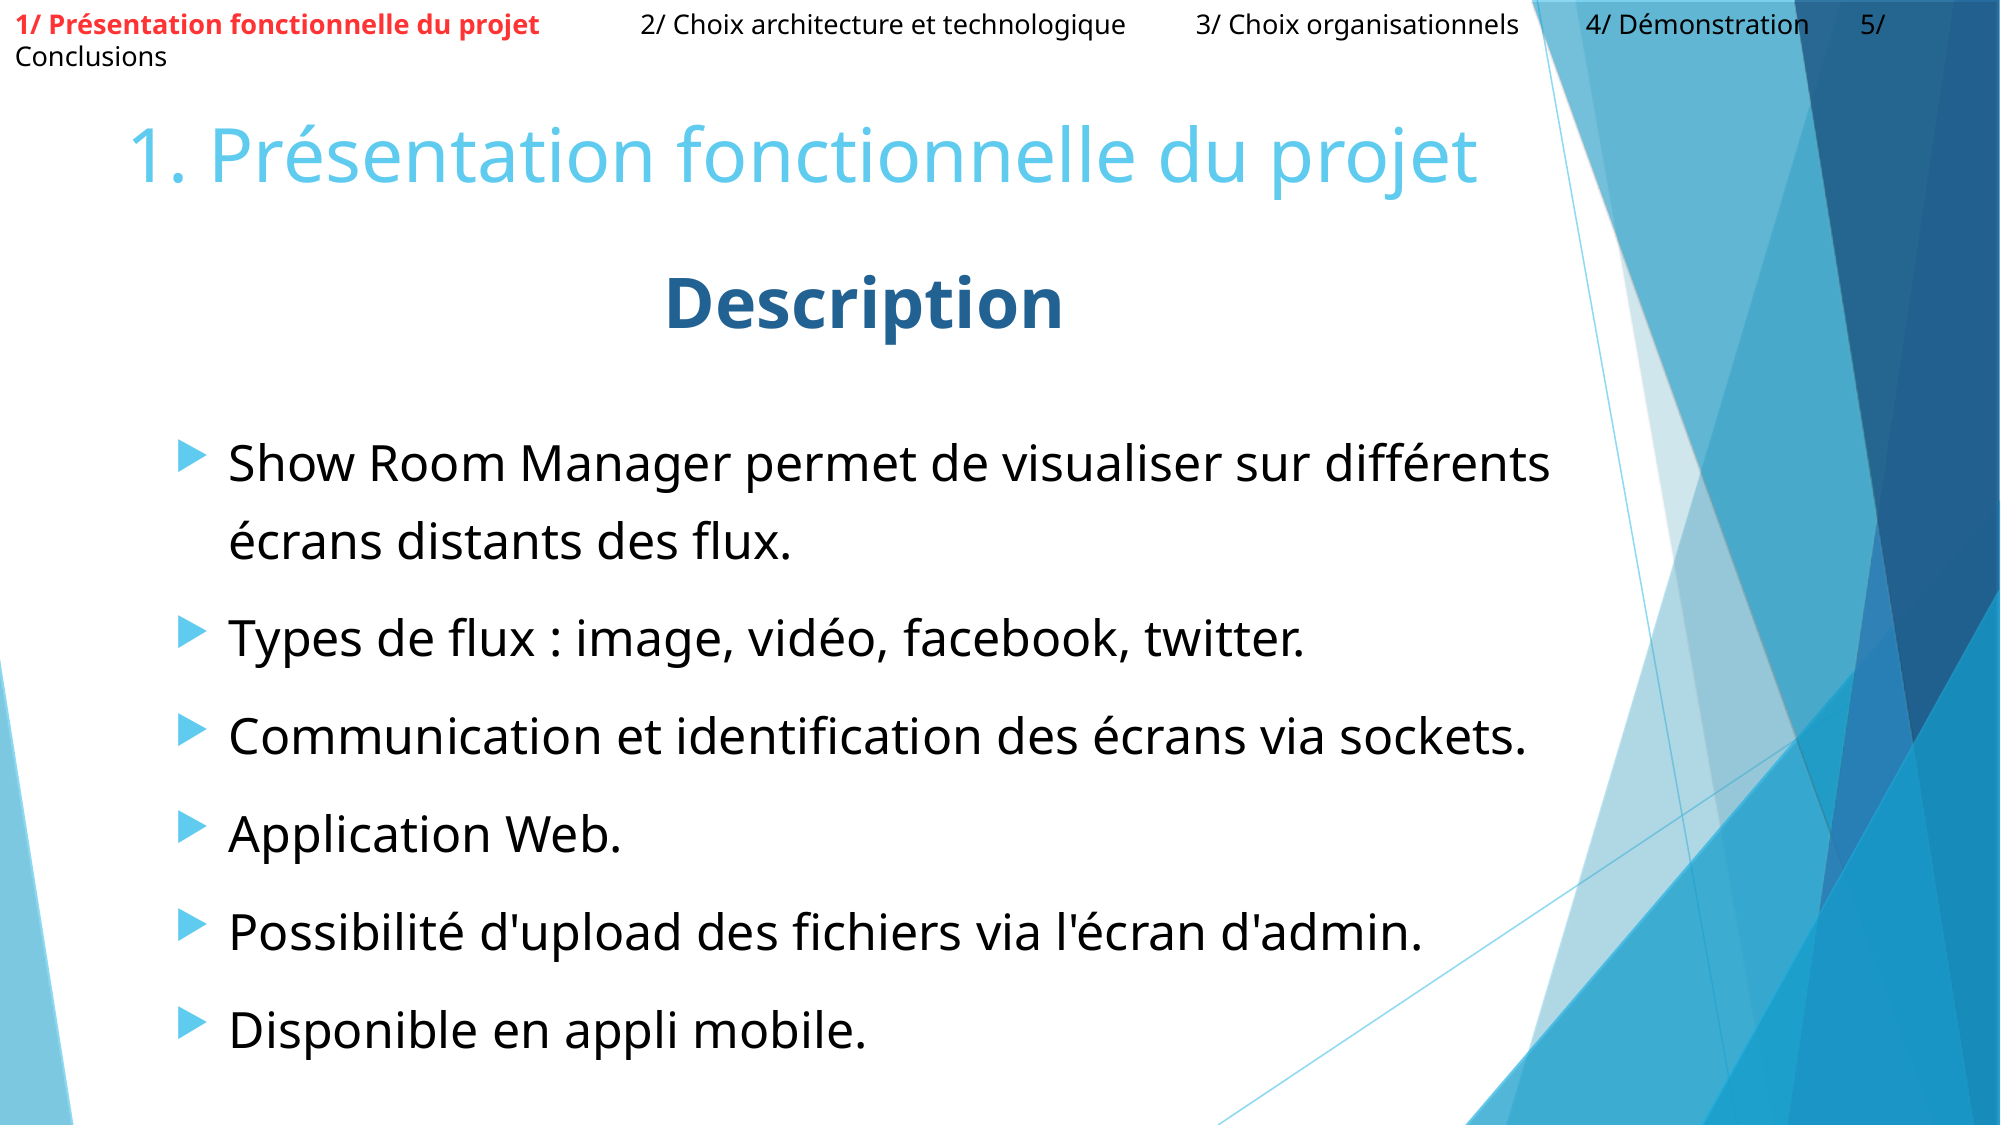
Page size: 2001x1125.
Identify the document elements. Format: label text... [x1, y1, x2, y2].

title 1. Présentation fonctionnelle du projet [111, 99, 1522, 210]
text_box 1/ Présentation fonctionnelle du projet 2/ Choix architecture et technologique 3/ Choix organisationnels 4/ Démonstration 5/ Conclusions [0, 0, 2000, 80]
list Description Show Room Manager permet de visualiser sur différents écrans distants des flux. Types de flux : image, vidéo, facebook, twitter. Communication et identification des écrans via sockets. Application Web. Possibilité d'upload des fichiers via l'écran d'admin. Disponible en appli mobile. [159, 250, 1570, 1125]
